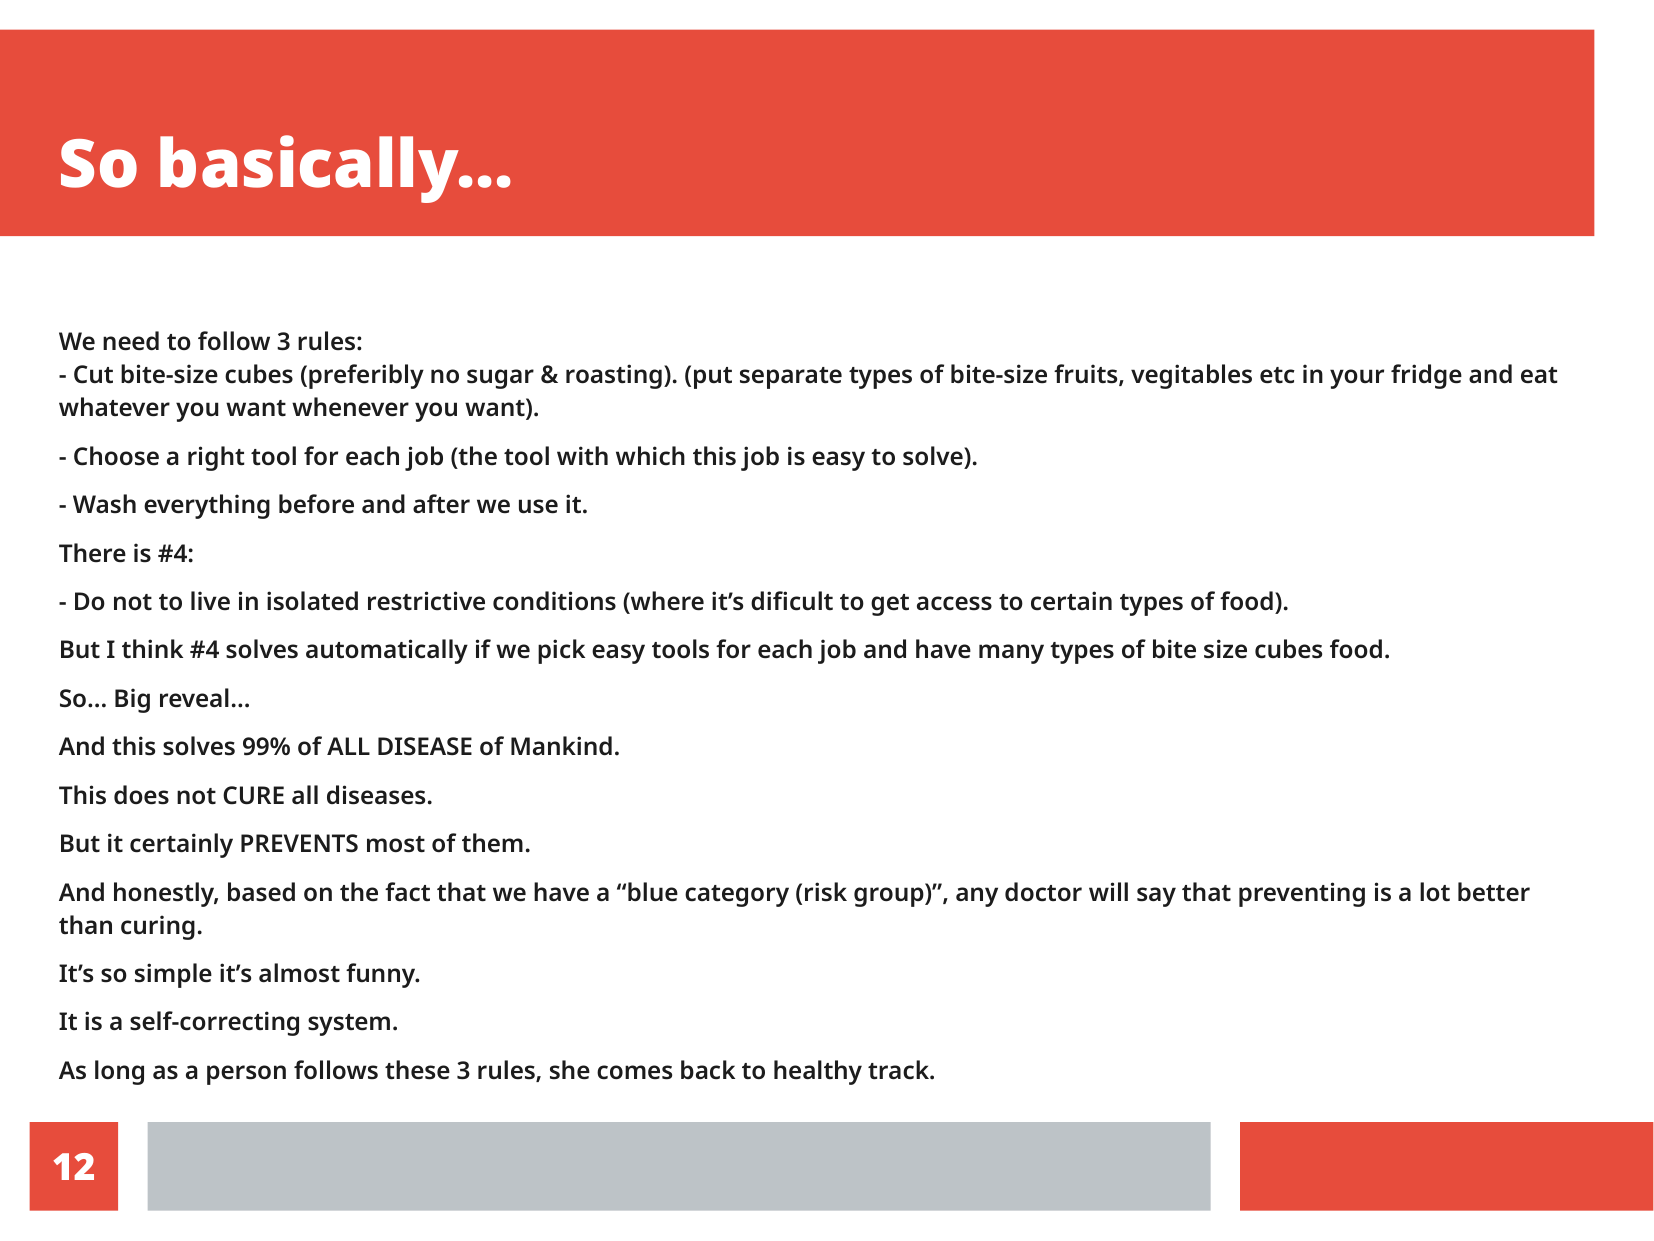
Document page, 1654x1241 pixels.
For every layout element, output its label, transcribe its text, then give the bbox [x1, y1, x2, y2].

list We need to follow 3 rules: - Cut bite-size cubes (preferibly no sugar & roasting). (put separate types of bite-size fruits, vegitables etc in your fridge and eat whatever you want whenever you want). - Choose a right tool for each job (the tool with which this job is easy to solve). - Wash everything before and after we use it. There is #4: - Do not to live in isolated restrictive conditions (where it’s dificult to get access to certain types of food). But I think #4 solves automatically if we pick easy tools for each job and have many types of bite size cubes food. So… Big reveal… And this solves 99% of ALL DISEASE of Mankind. This does not CURE all diseases. But it certainly PREVENTS most of them. And honestly, based on the fact that we have a “blue category (risk group)”, any doctor will say that preventing is a lot better than curing. It’s so simple it’s almost funny. It is a self-correcting system. As long as a person follows these 3 rules, she comes back to healthy track. [59, 324, 1565, 1093]
title So basically... [59, 59, 1595, 207]
